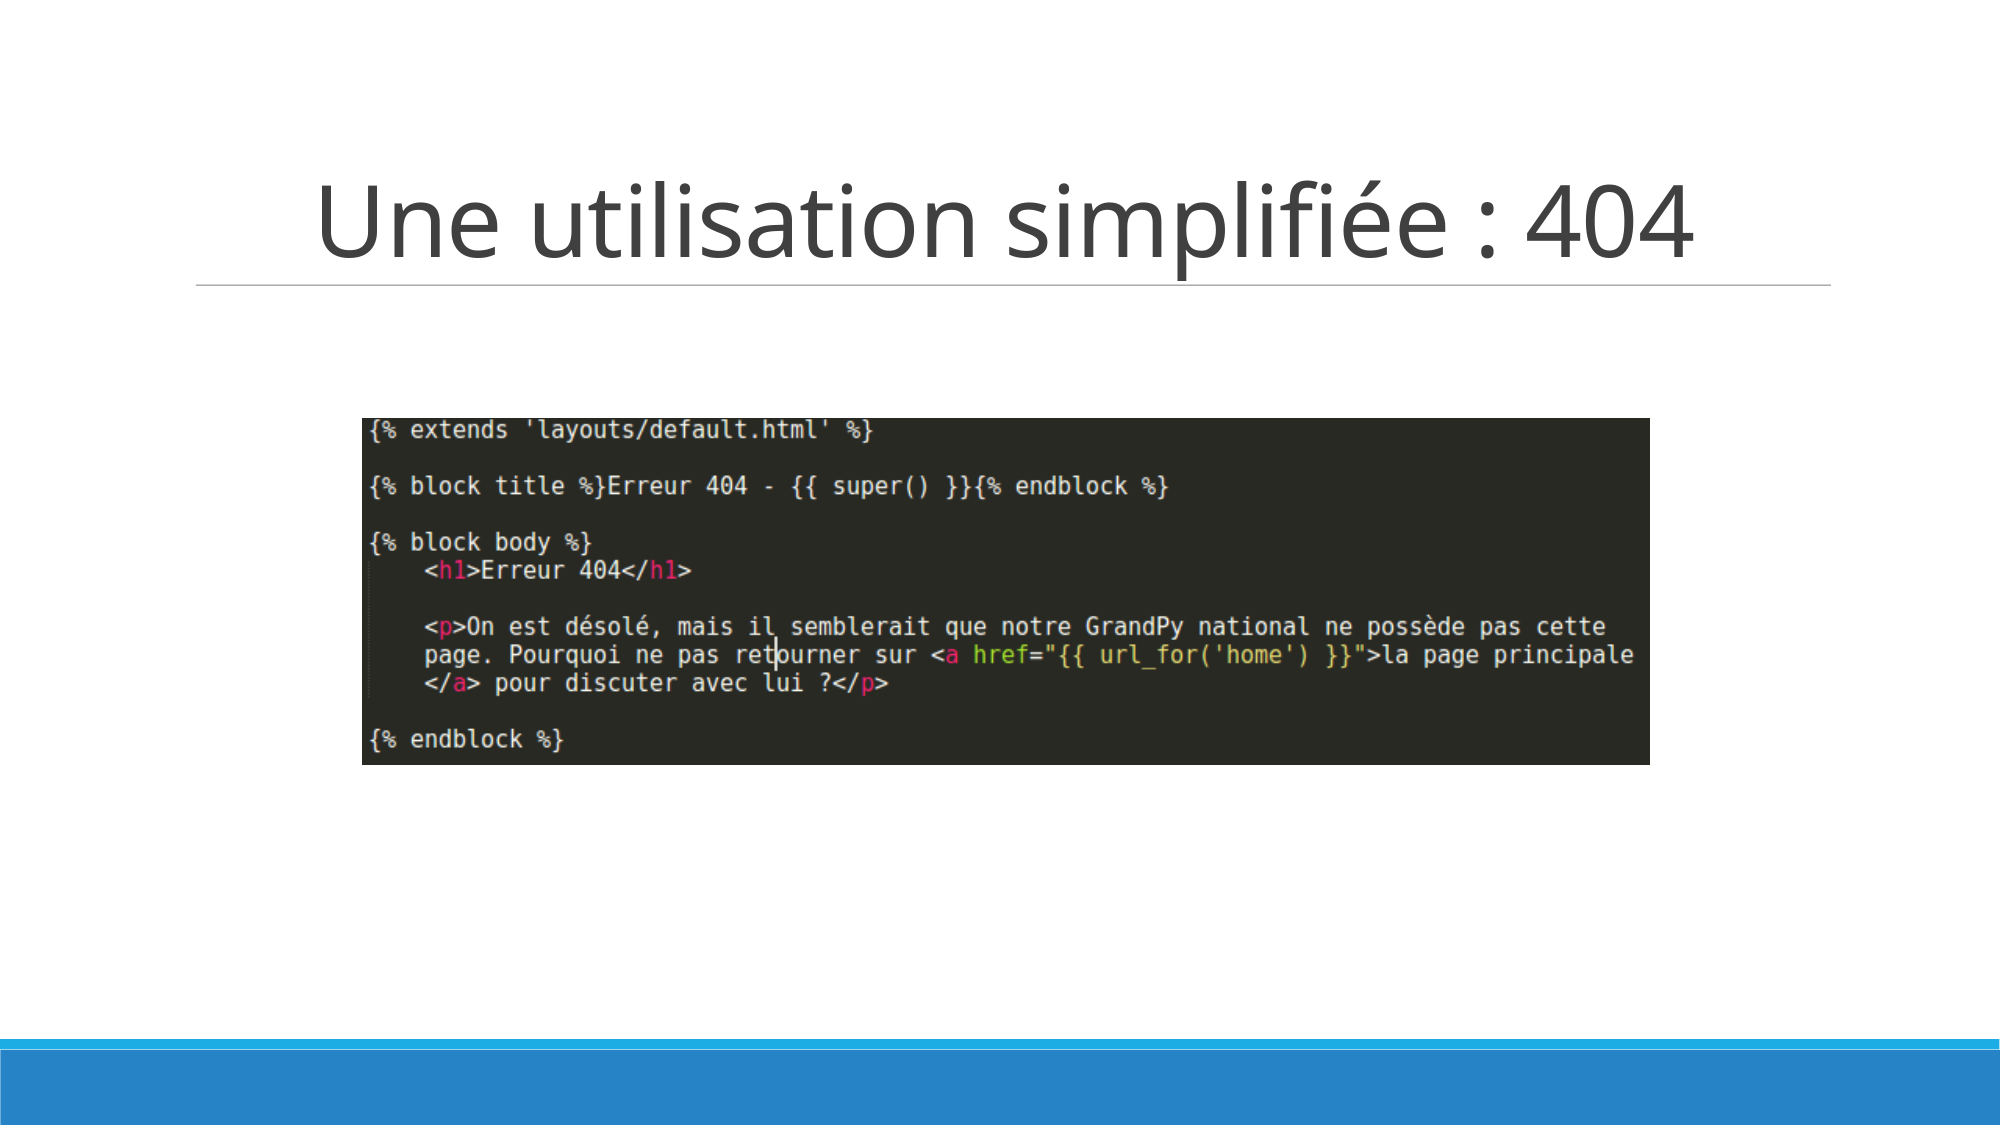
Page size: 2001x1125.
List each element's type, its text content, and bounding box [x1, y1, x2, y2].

picture [362, 418, 1650, 765]
text_box Une utilisation simplifiée : 404 [180, 47, 1830, 285]
